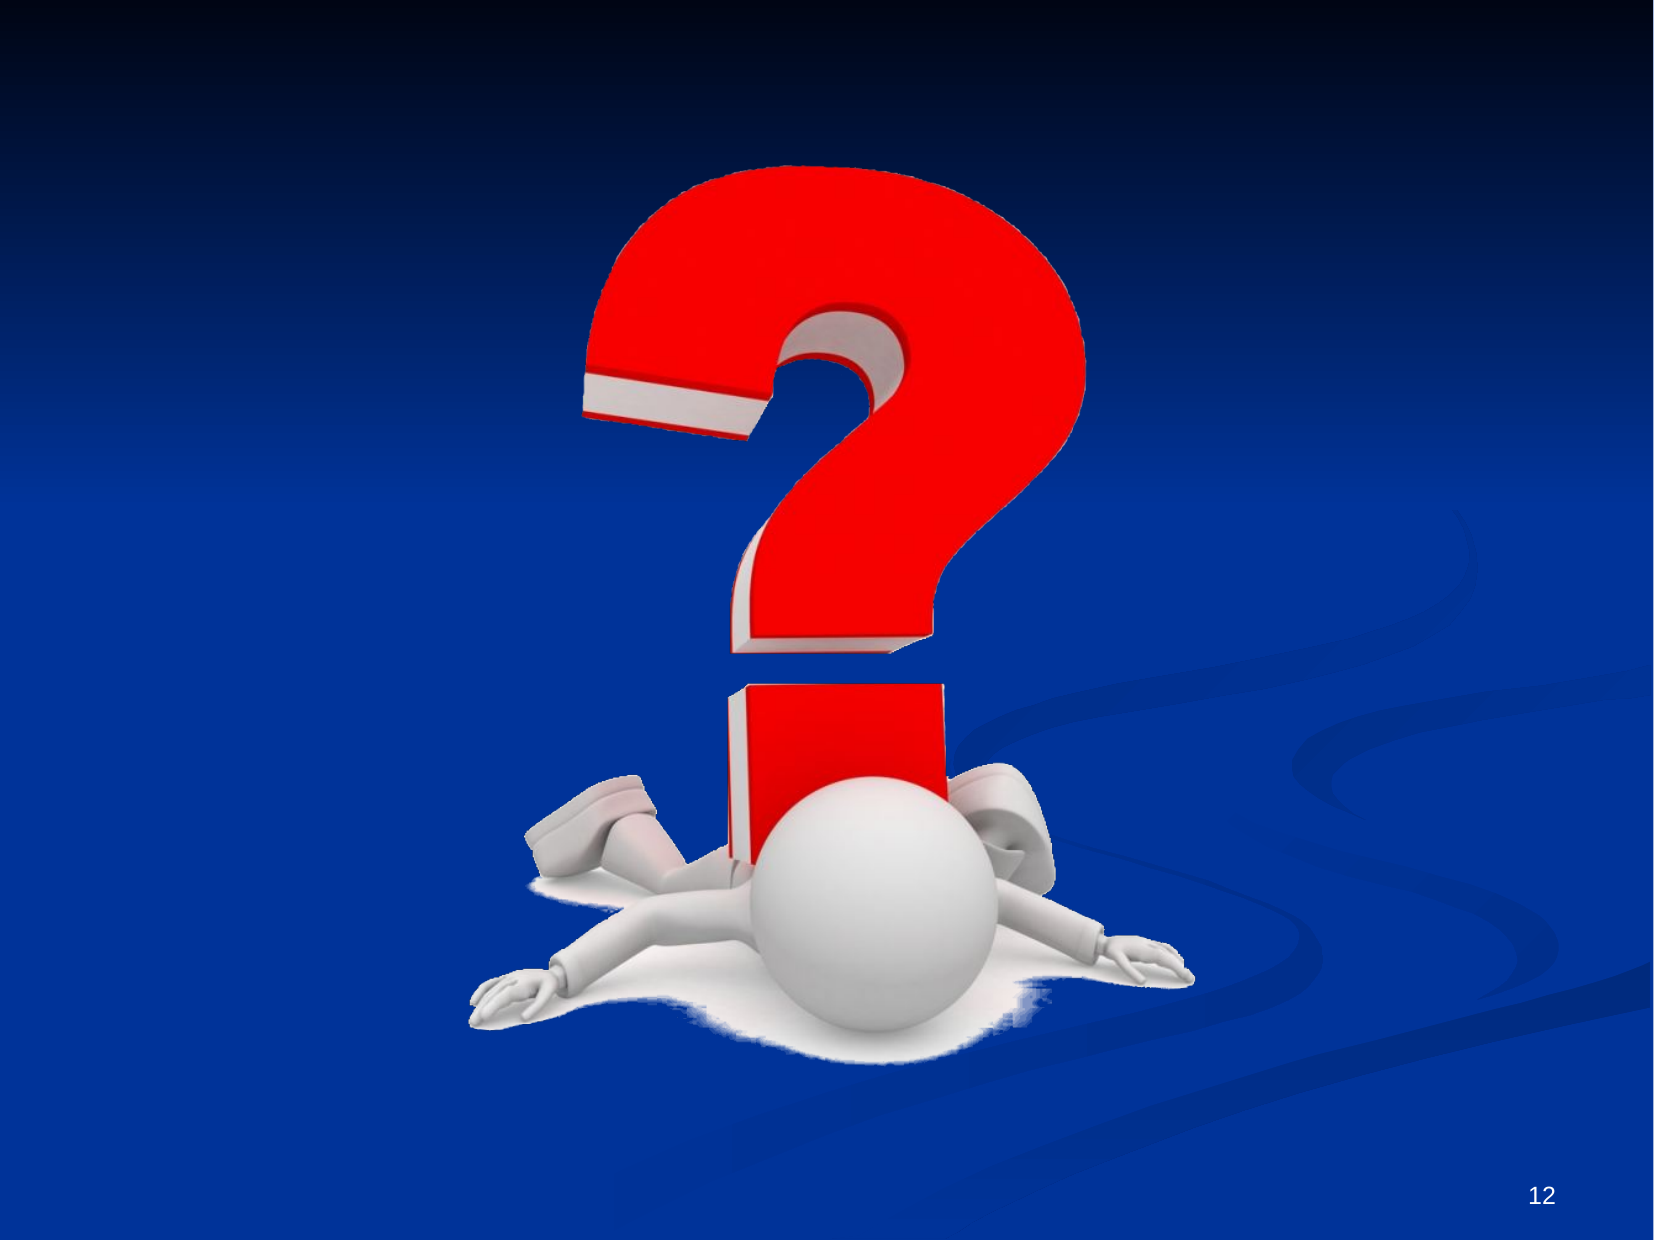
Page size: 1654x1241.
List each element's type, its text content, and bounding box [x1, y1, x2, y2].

text_box <number> [1185, 1131, 1571, 1218]
picture [419, 159, 1235, 1081]
